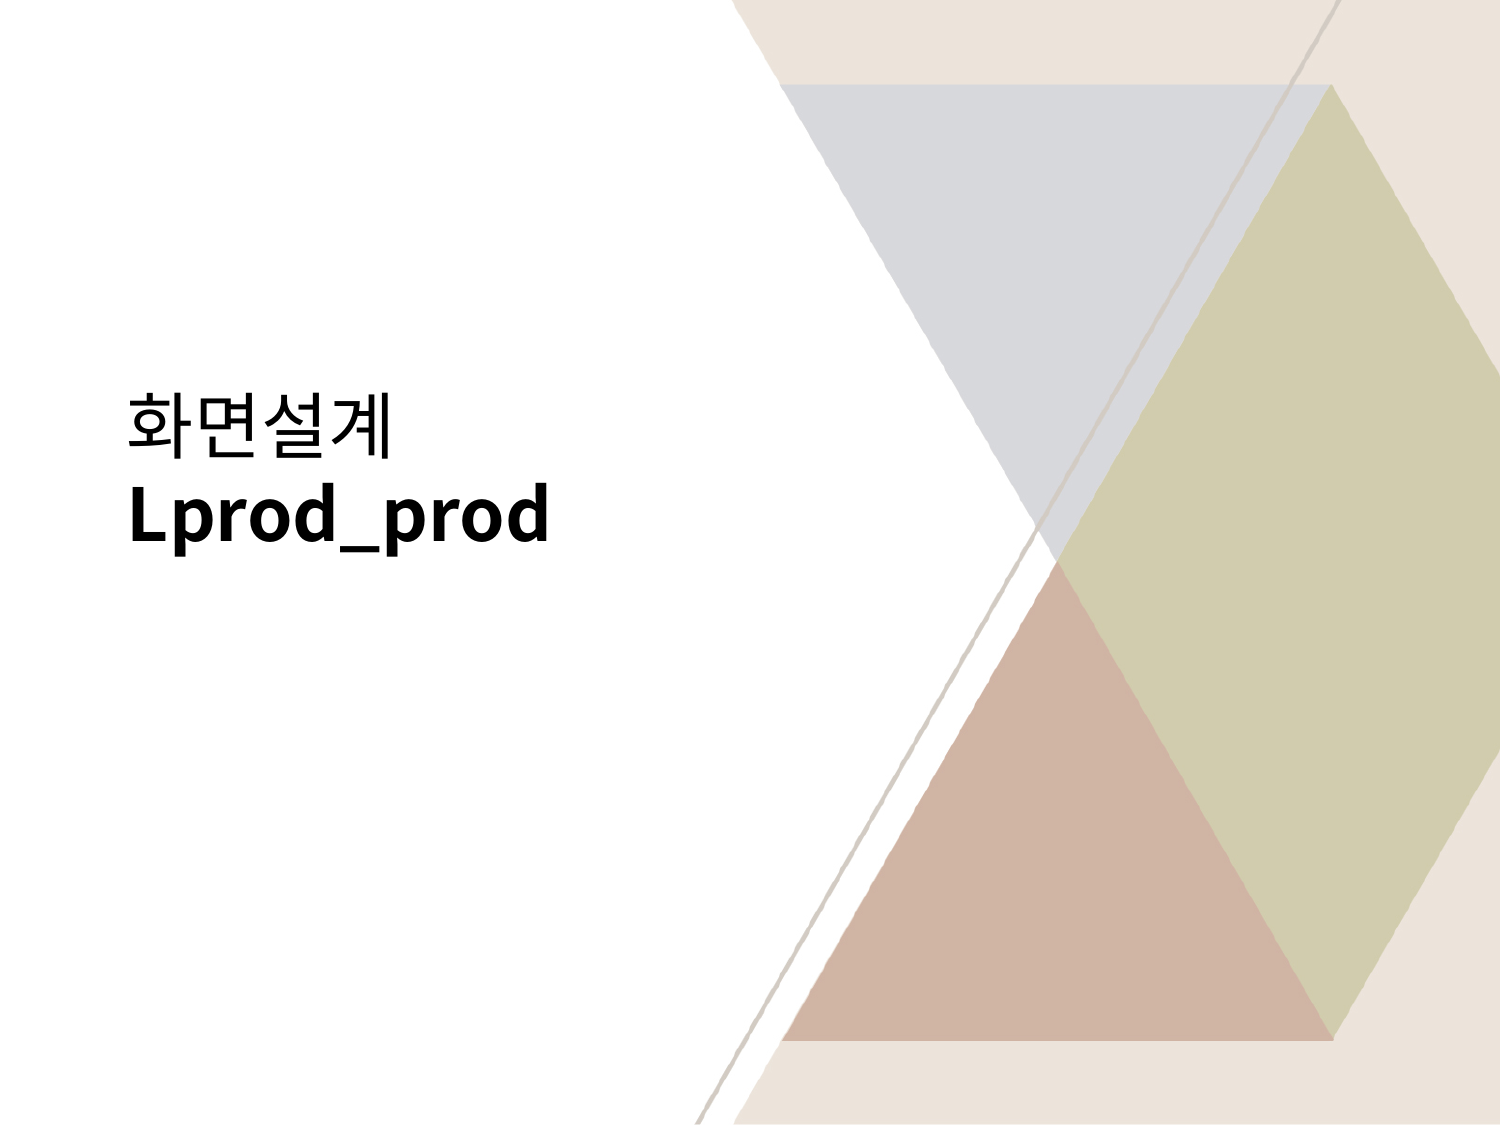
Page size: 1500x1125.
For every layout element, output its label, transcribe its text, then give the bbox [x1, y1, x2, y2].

title 화면설계 Lprod_prod [112, 373, 1069, 634]
picture [0, 0, 1500, 1125]
